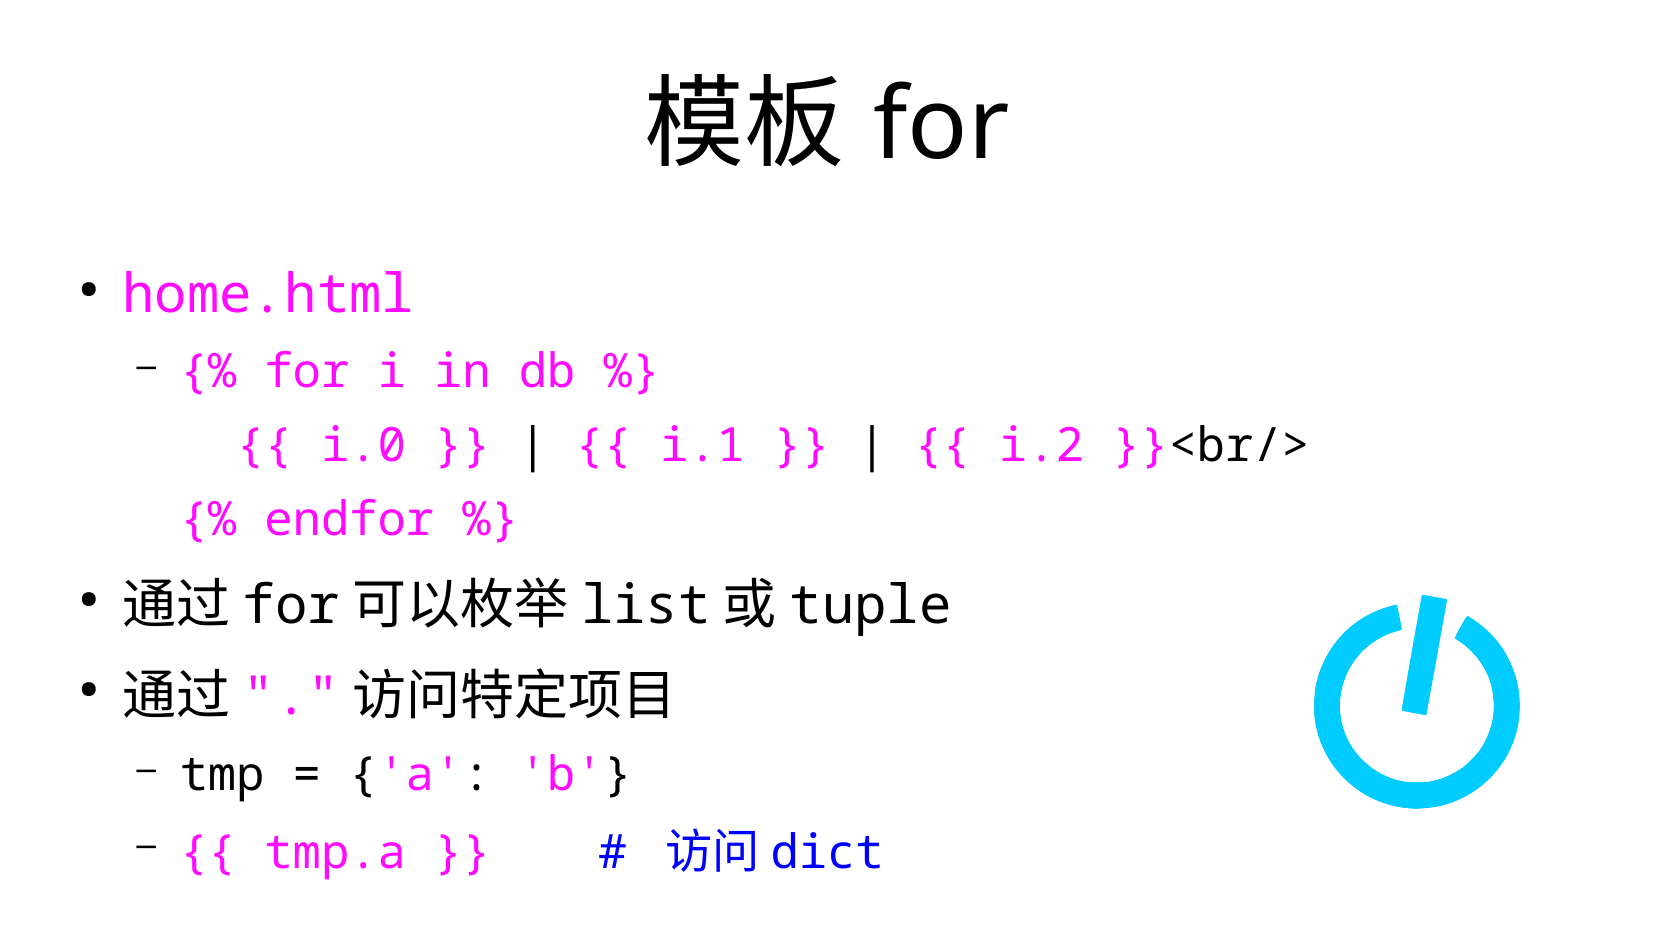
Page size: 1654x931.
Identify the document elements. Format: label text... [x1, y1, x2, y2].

title 模板for [82, 37, 1571, 193]
list home.html {% for i in db %} {{ i.0 }} | {{ i.1 }} | {{ i.2 }}<br/> {% endfor %} 通过for可以枚举list或tuple 通过"."访问特定项目 tmp = {'a': 'b'} {{ tmp.a }} # 访问dict [64, 217, 1625, 886]
